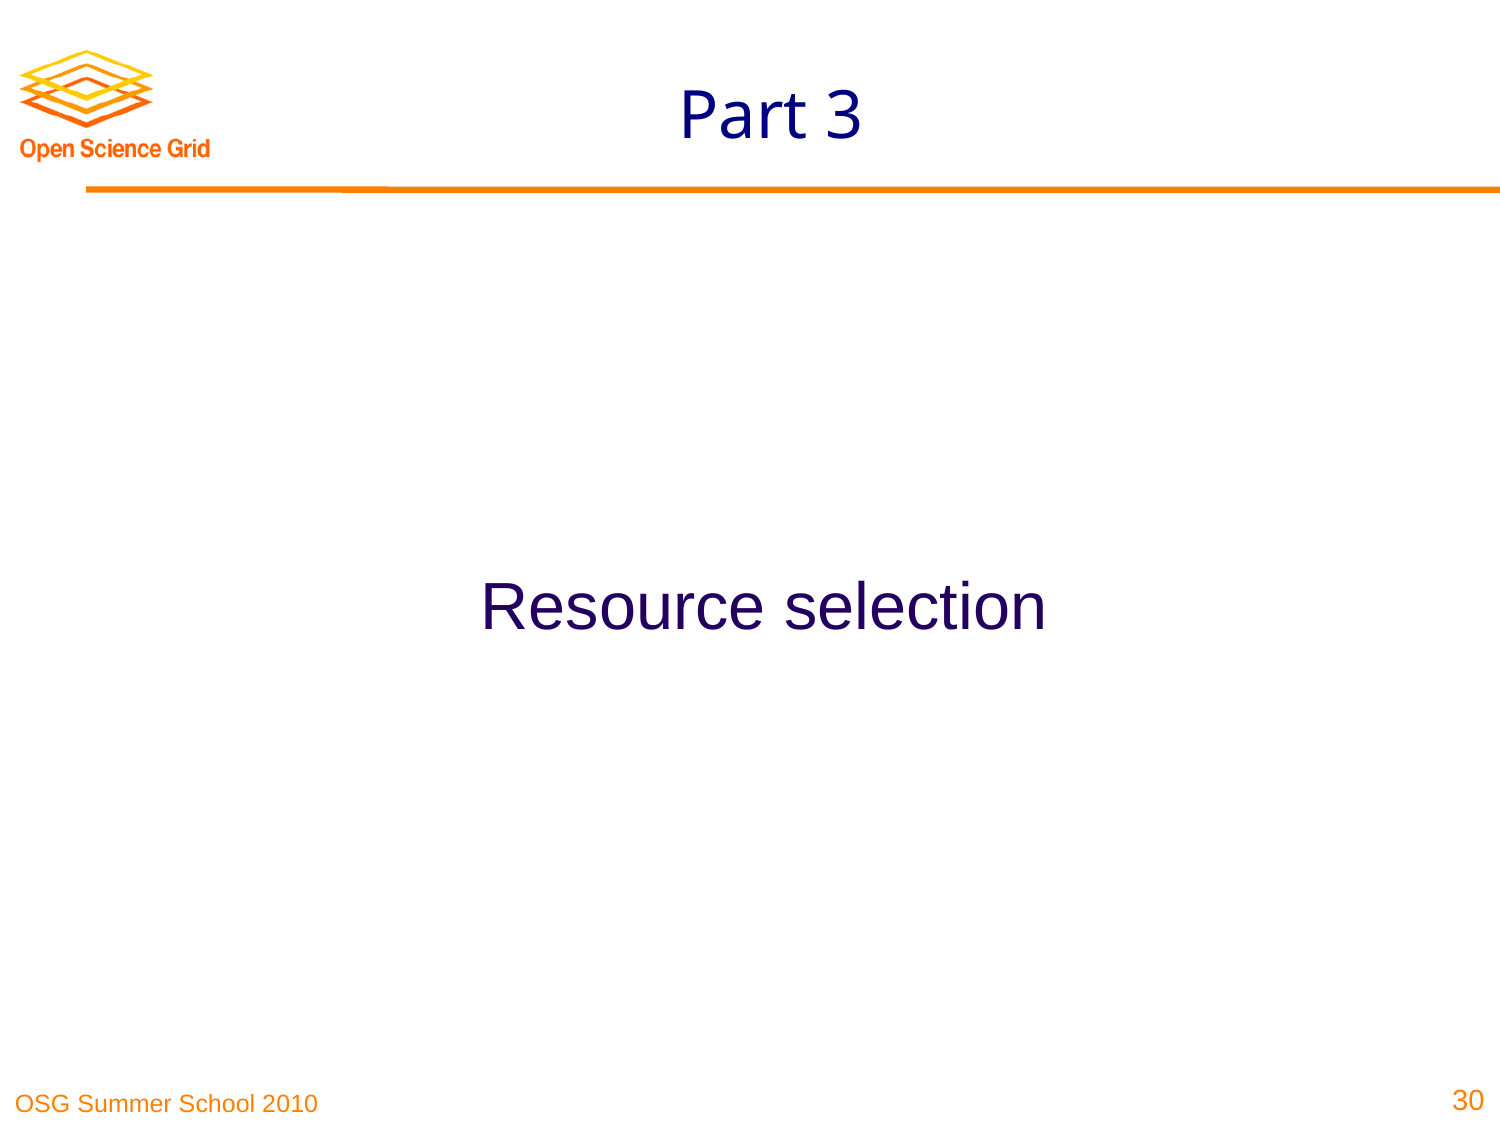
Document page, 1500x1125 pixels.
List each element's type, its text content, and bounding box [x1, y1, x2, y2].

picture [0, 27, 201, 179]
subtitle Resource selection [127, 226, 1402, 980]
title Part 3 [201, 11, 1341, 214]
